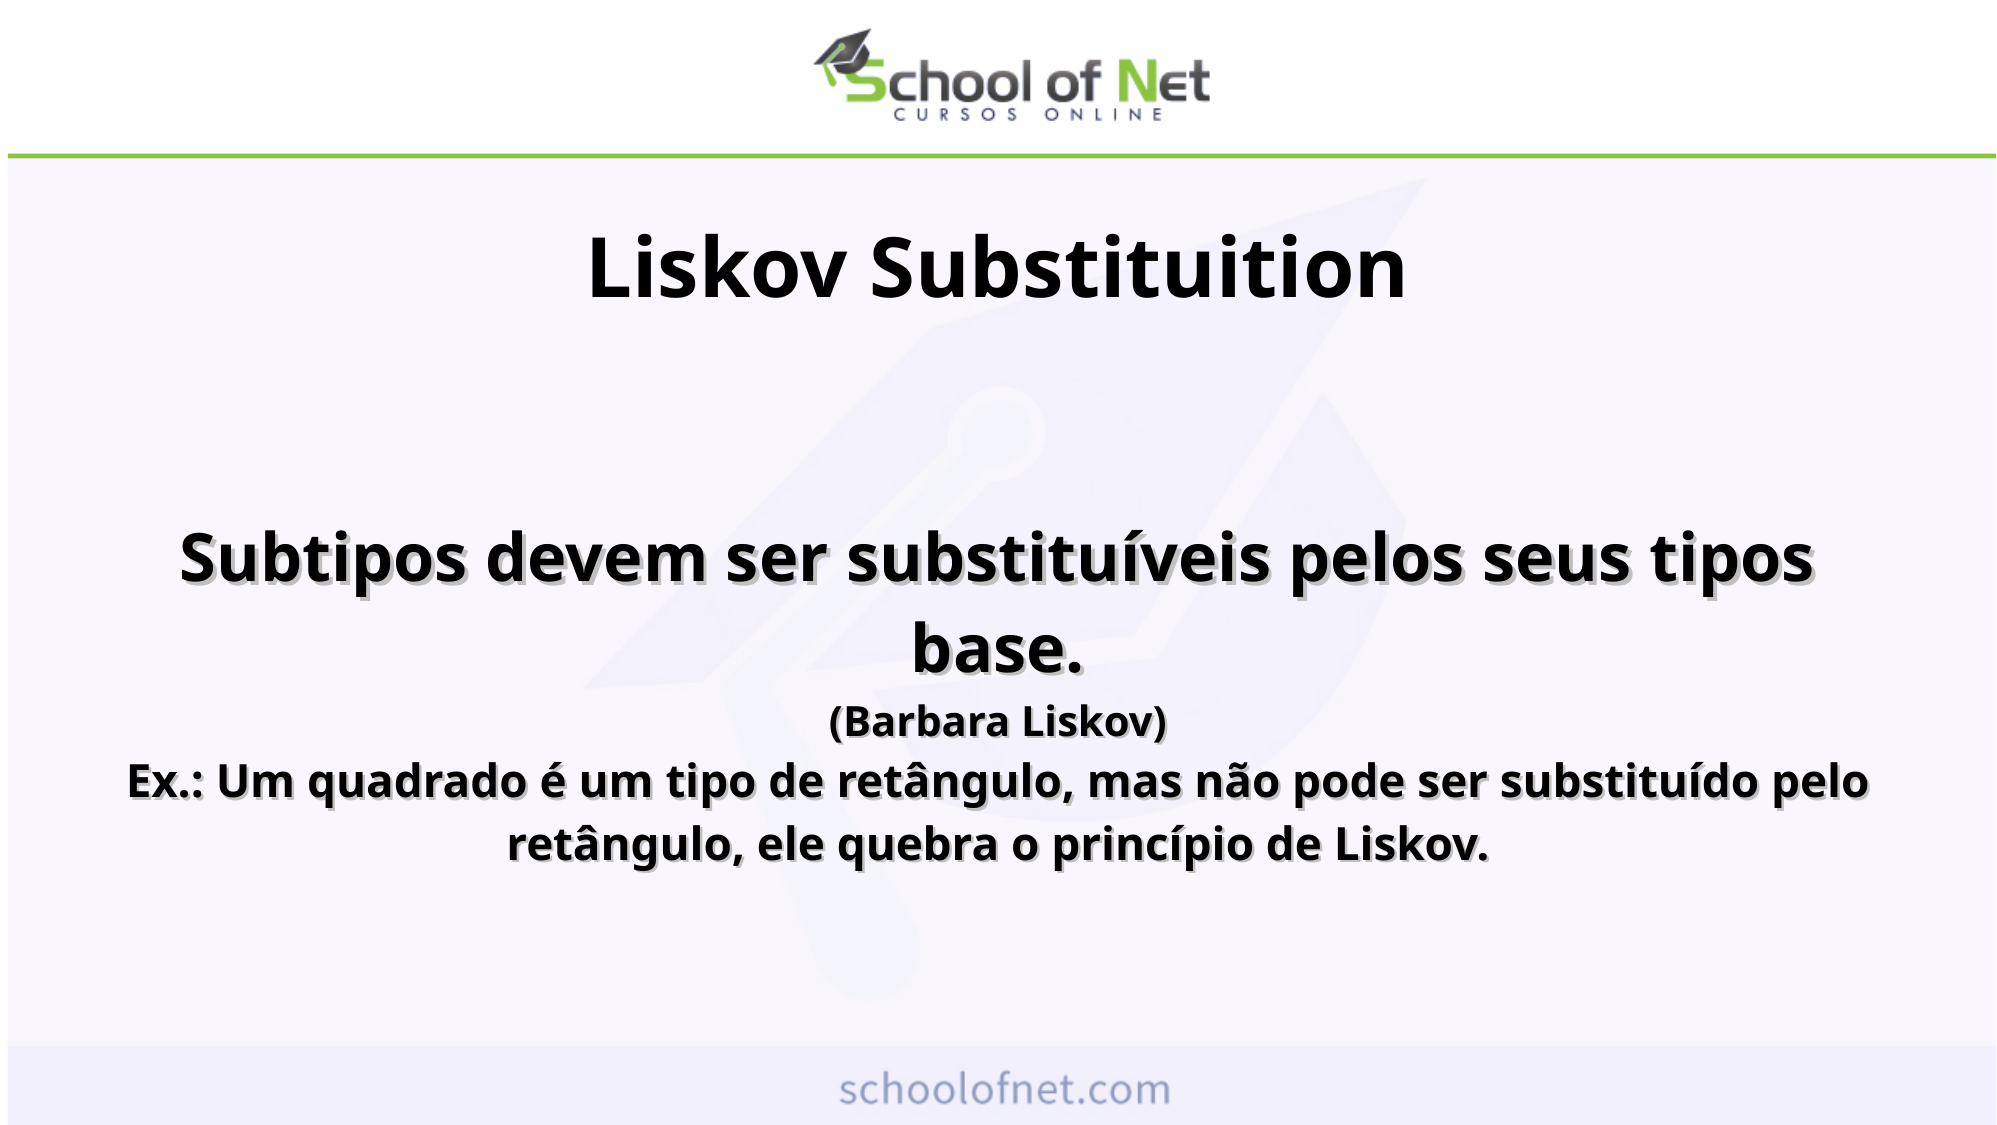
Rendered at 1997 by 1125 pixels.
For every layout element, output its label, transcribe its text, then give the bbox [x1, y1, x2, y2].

title Liskov Substituition [99, 171, 1897, 360]
picture [7, 5, 1997, 1125]
subtitle Subtipos devem ser substituíveis pelos seus tipos base. (Barbara Liskov) Ex.: Um quadrado é um tipo de retângulo, mas não pode ser substituído pelo retângulo, ele quebra o princípio de Liskov. [99, 377, 1897, 1006]
